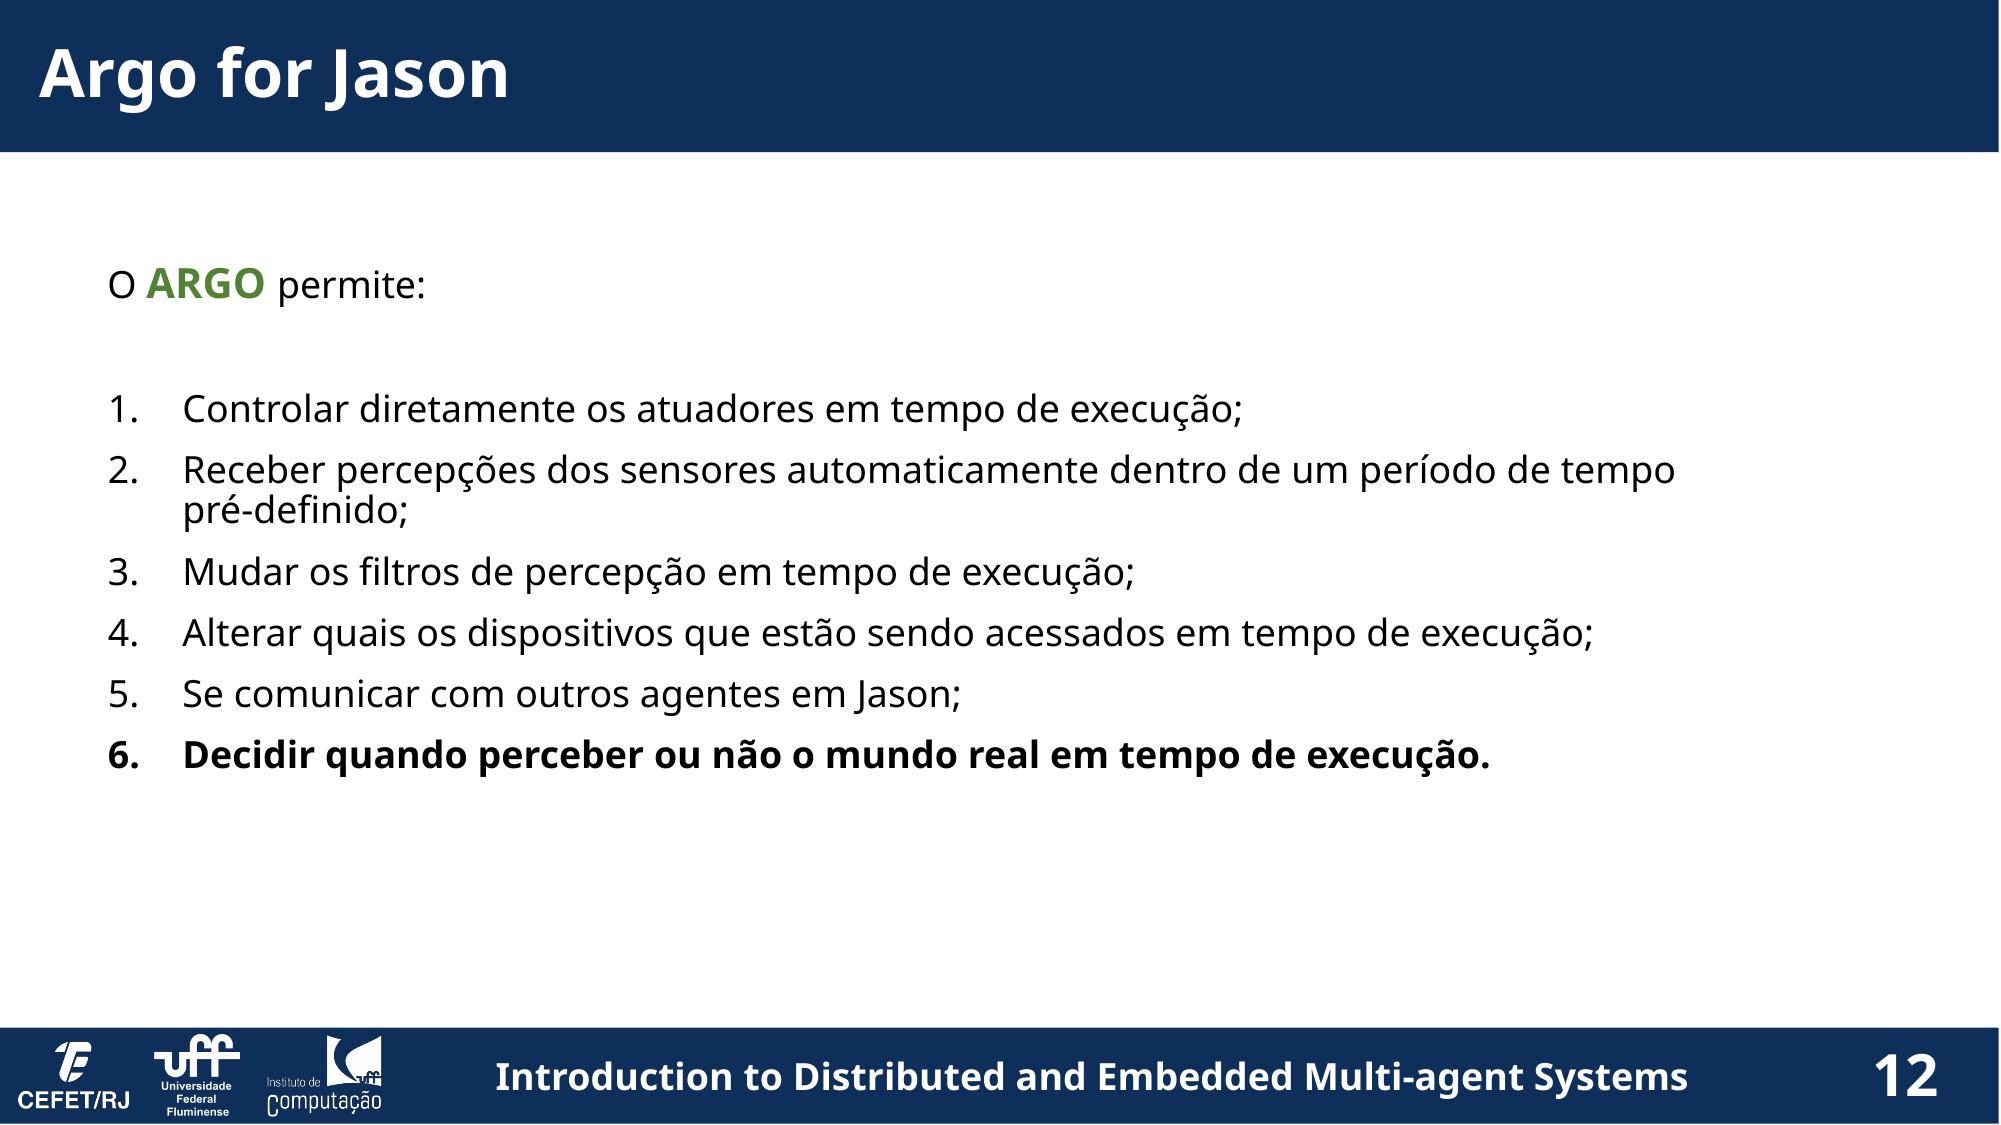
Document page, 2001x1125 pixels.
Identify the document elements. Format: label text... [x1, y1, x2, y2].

picture [18, 1021, 129, 1125]
text_box O ARGO permite: Controlar diretamente os atuadores em tempo de execução; Receber percepções dos sensores automaticamente dentro de um período de tempo pré-definido; Mudar os filtros de percepção em tempo de execução; Alterar quais os dispositivos que estão sendo acessados em tempo de execução; Se comunicar com outros agentes em Jason; Decidir quando perceber ou não o mundo real em tempo de execução. [92, 255, 1739, 1029]
text_box Argo for Jason [25, 23, 1999, 119]
picture [265, 1033, 383, 1117]
picture [153, 1033, 241, 1121]
